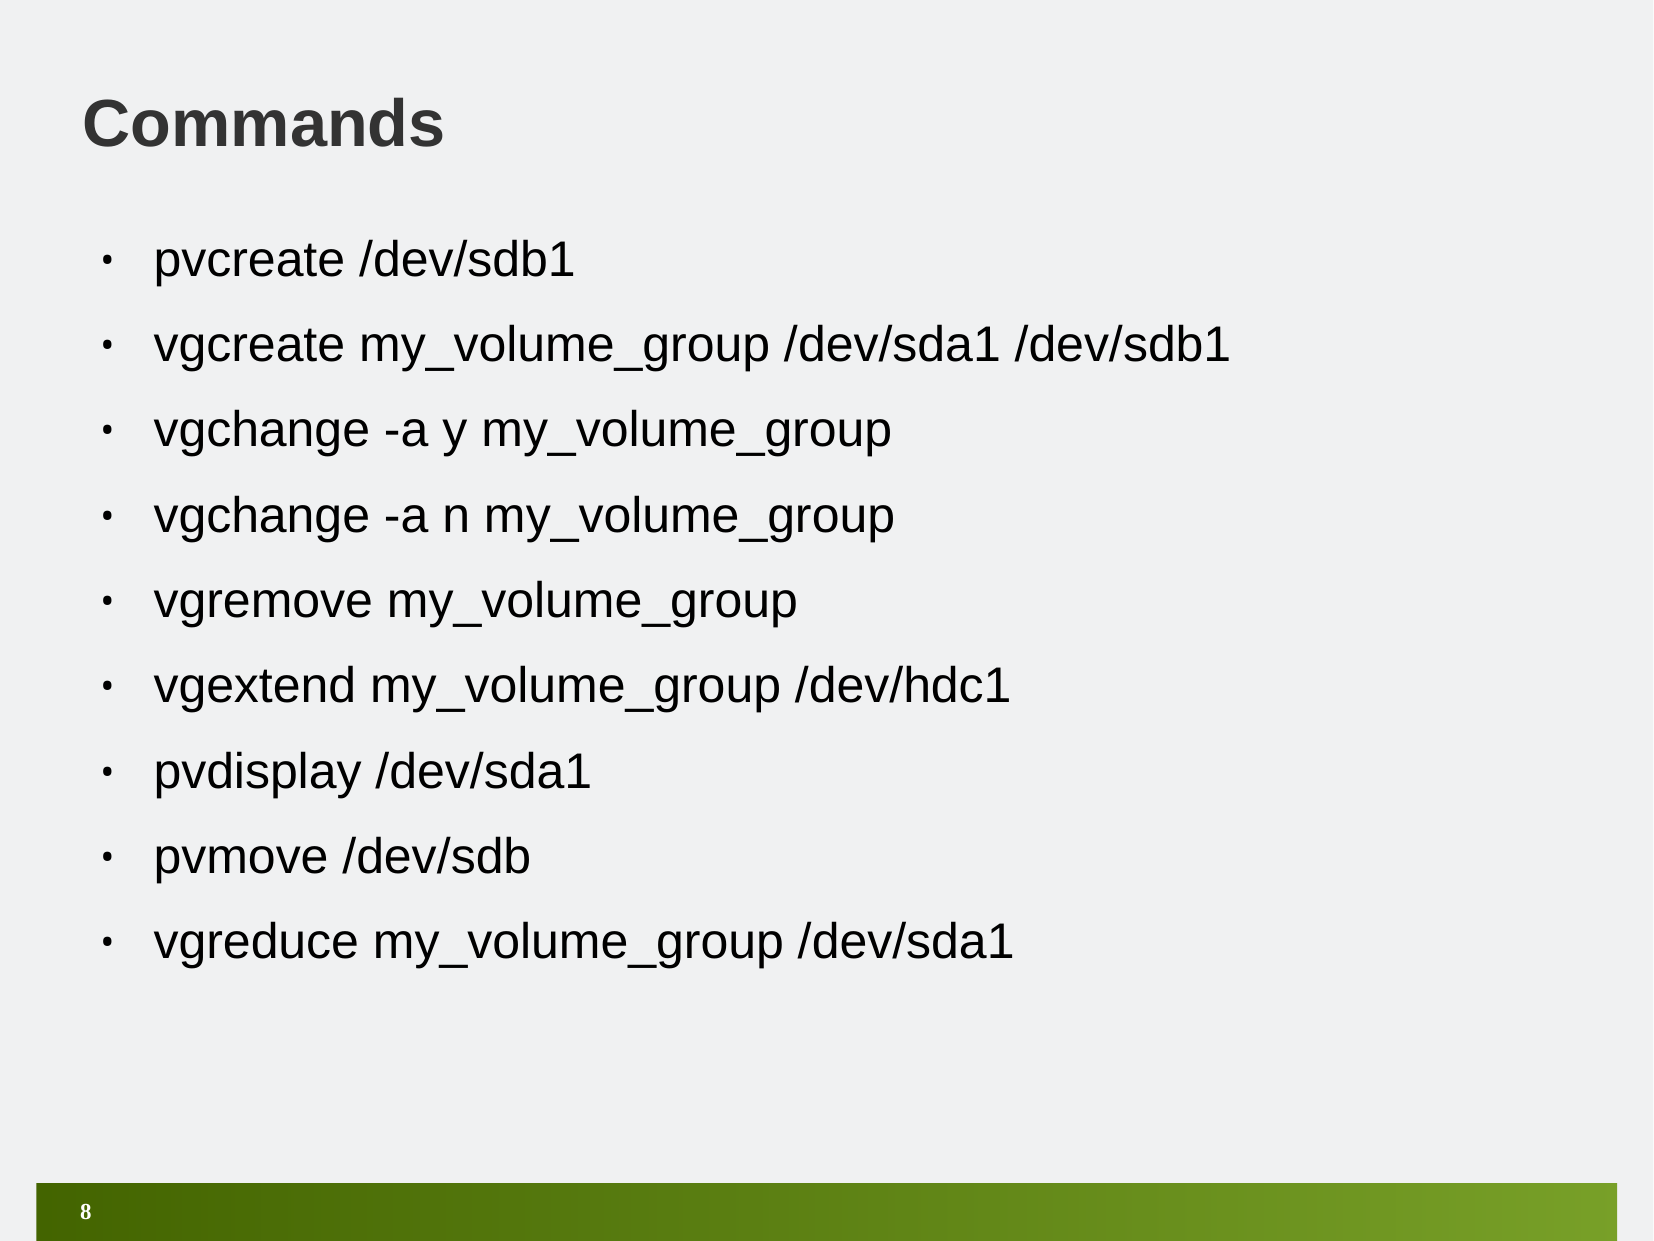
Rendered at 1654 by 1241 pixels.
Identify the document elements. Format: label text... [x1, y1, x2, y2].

picture [0, 0, 1654, 1241]
list pvcreate /dev/sdb1 vgcreate my_volume_group /dev/sda1 /dev/sdb1 vgchange -a y my_volume_group vgchange -a n my_volume_group vgremove my_volume_group vgextend my_volume_group /dev/hdc1 pvdisplay /dev/sda1 pvmove /dev/sdb vgreduce my_volume_group /dev/sda1 [82, 231, 1571, 1050]
title Commands [82, 49, 1571, 198]
